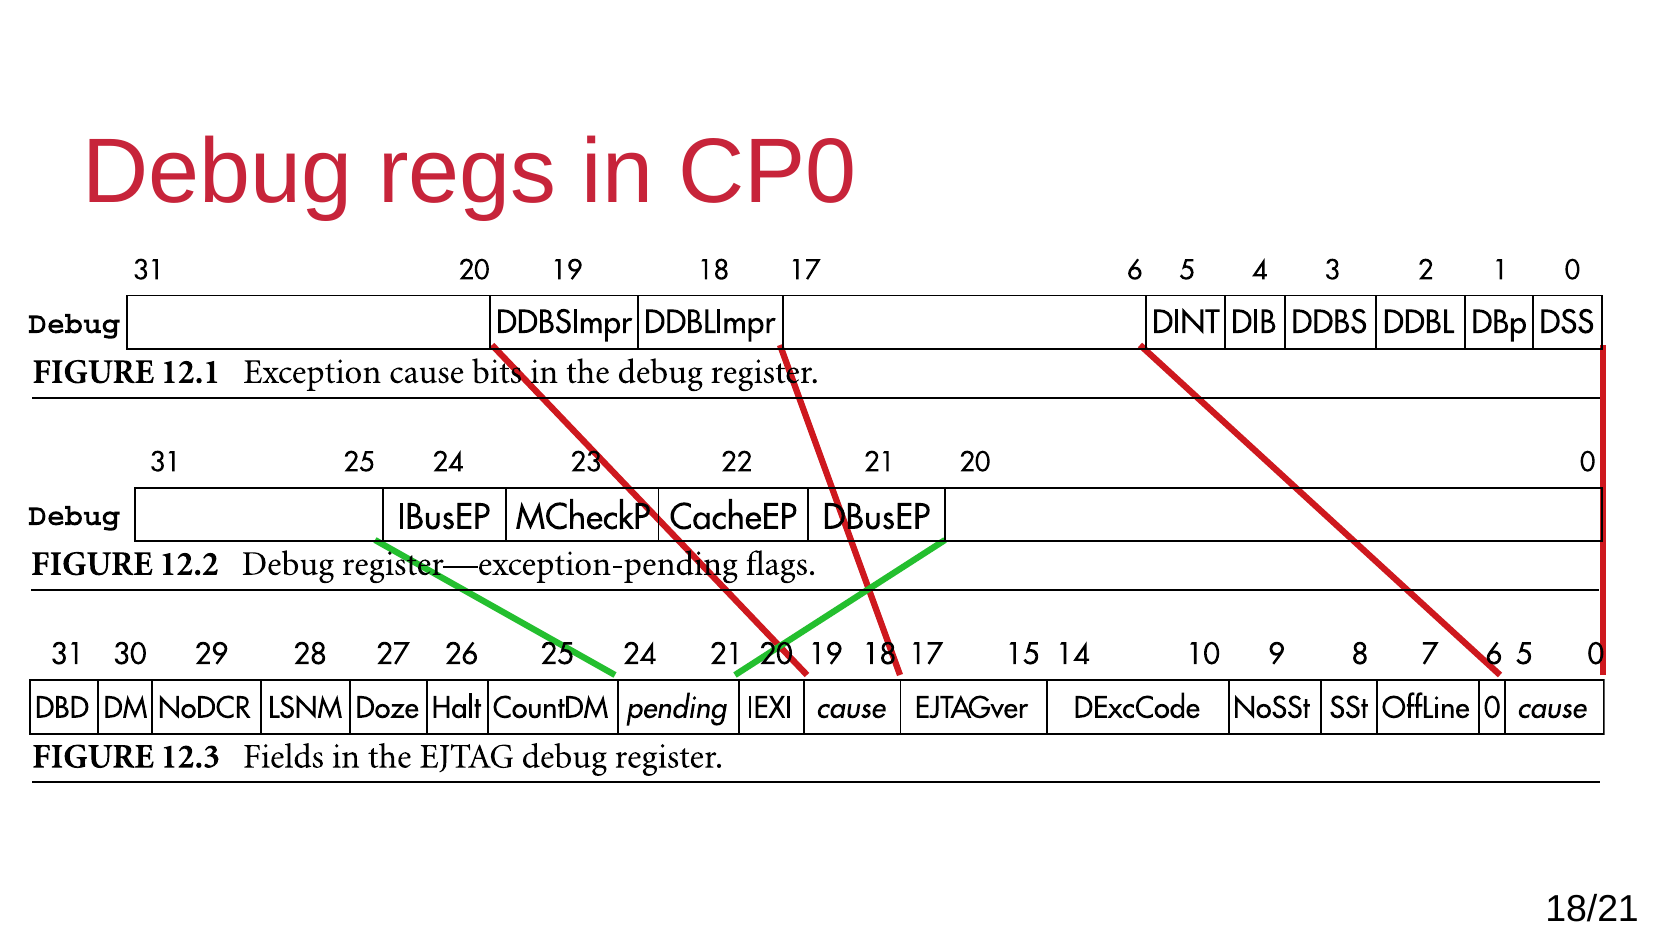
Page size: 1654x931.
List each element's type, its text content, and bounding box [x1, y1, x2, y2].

title Debug regs in CP0 [82, 92, 1571, 249]
picture [28, 641, 1605, 784]
picture [28, 450, 1603, 591]
picture [28, 258, 1603, 399]
